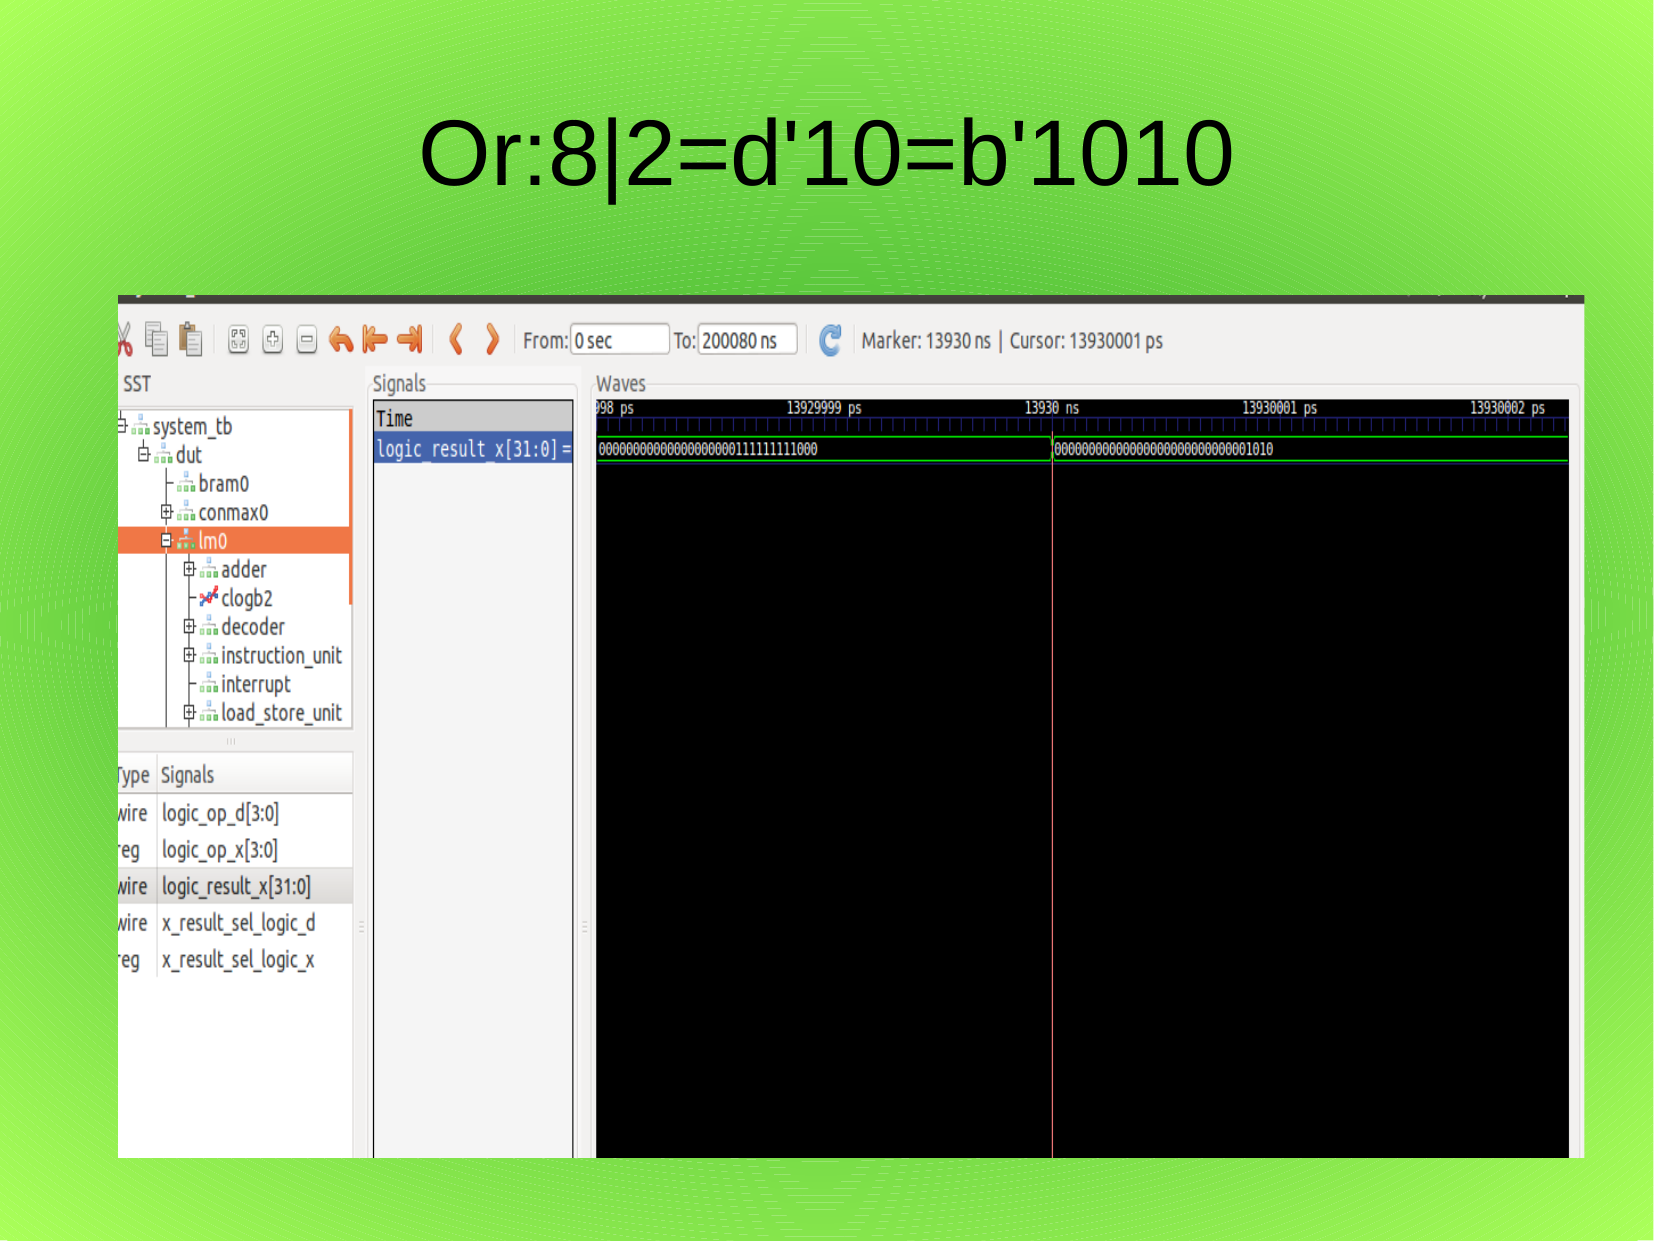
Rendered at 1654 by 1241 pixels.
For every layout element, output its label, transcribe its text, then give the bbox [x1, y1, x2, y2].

title Or:8|2=d'10=b'1010 [82, 49, 1571, 257]
picture [118, 295, 1585, 1158]
